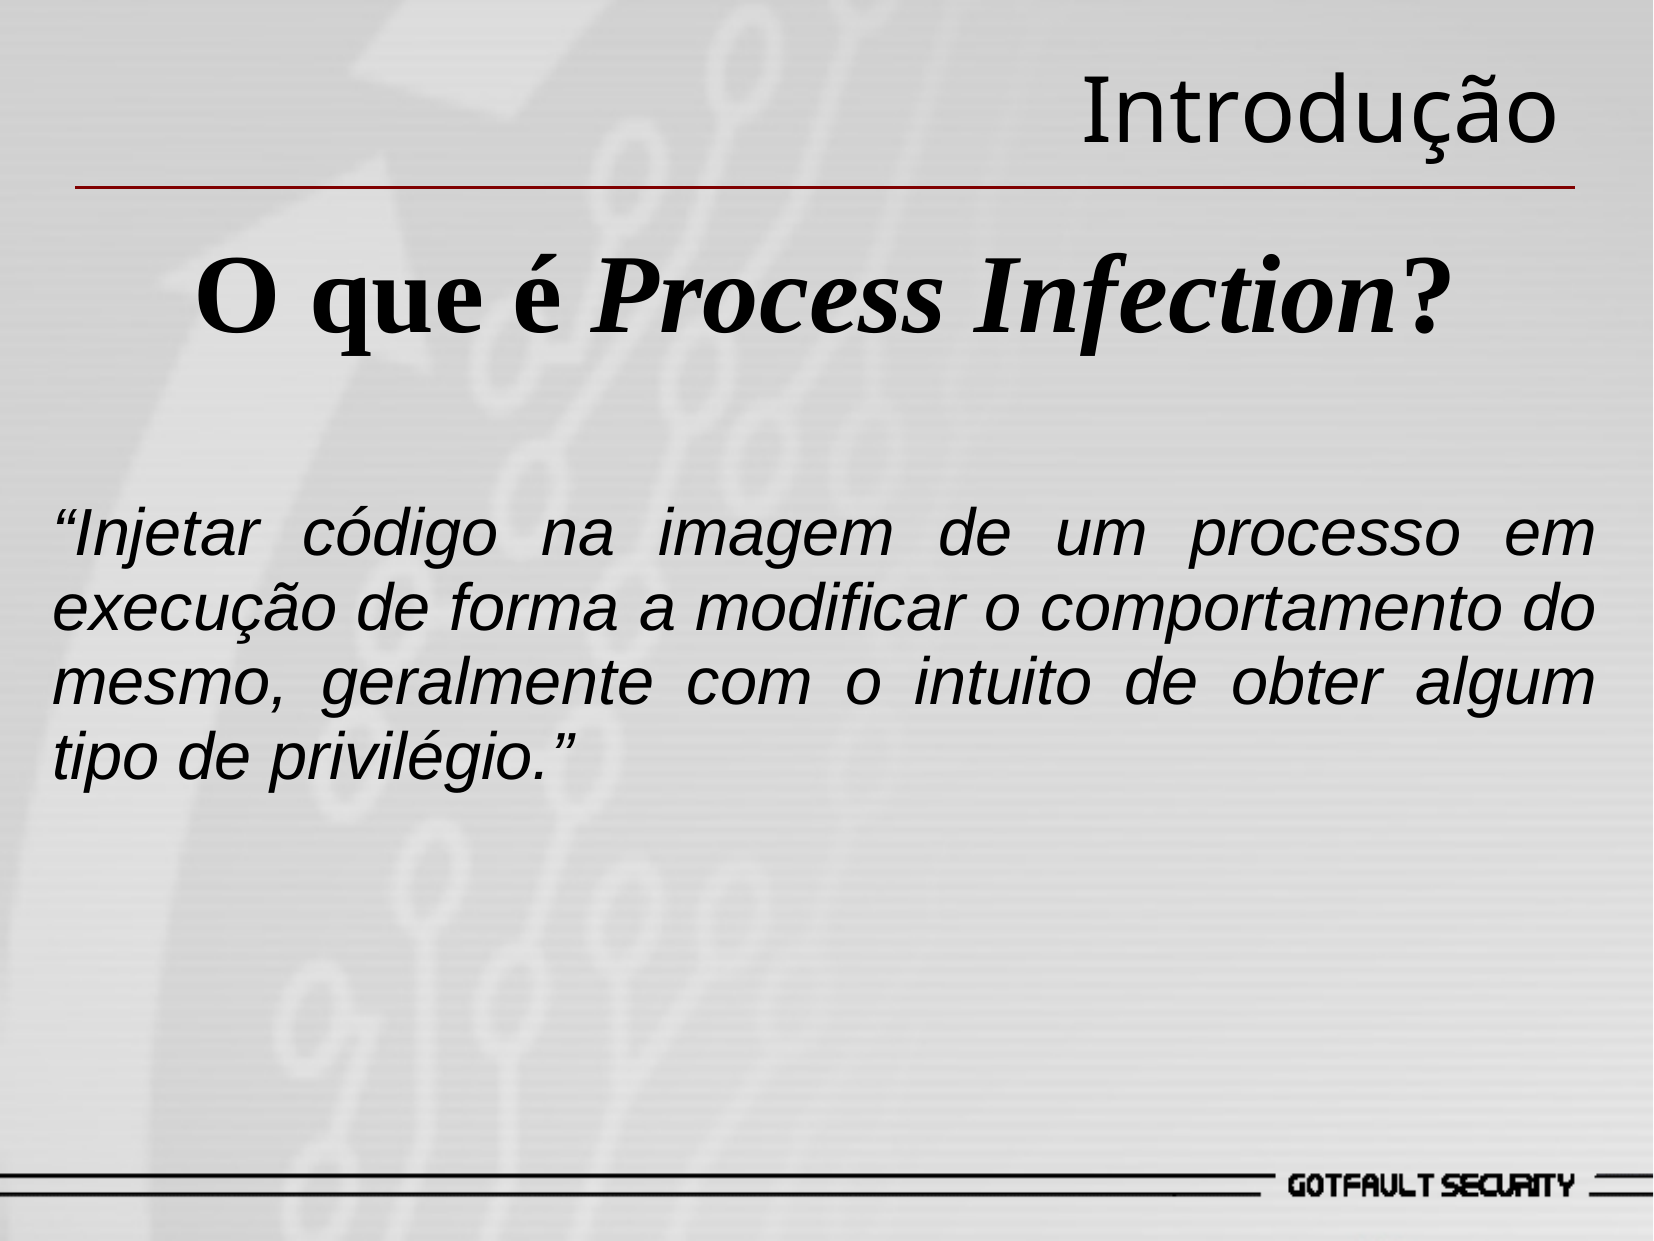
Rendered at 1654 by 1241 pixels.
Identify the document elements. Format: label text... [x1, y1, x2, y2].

picture [0, 0, 1654, 1241]
text_box “Injetar código na imagem de um processo em execução de forma a modificar o comportamento do mesmo, geralmente com o intuito de obter algum tipo de privilégio.” [37, 487, 1613, 841]
text_box Introdução [75, 37, 1576, 196]
text_box O que é Process Infection? [37, 225, 1613, 387]
